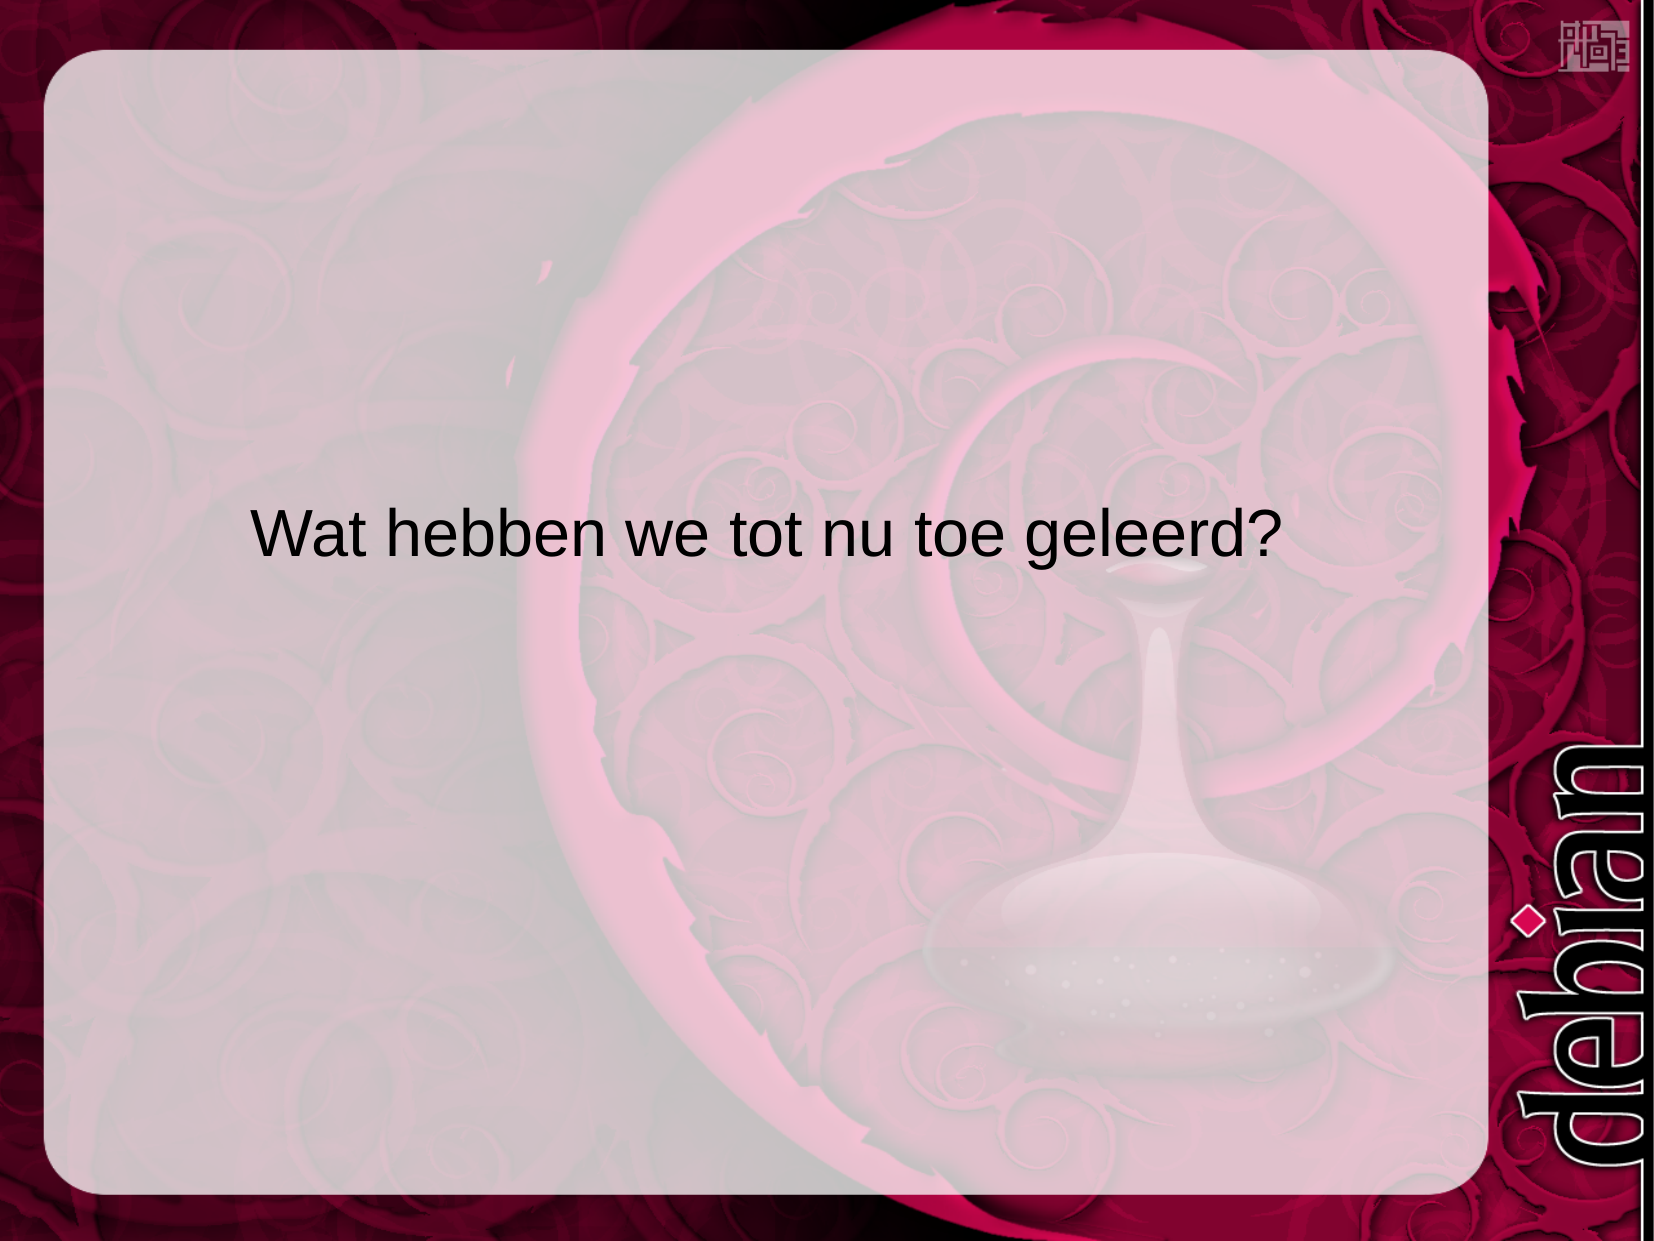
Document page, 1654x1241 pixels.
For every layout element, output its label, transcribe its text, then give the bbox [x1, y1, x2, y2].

subtitle Wat hebben we tot nu toe geleerd? [59, 49, 1477, 1010]
picture [0, 0, 1654, 1241]
